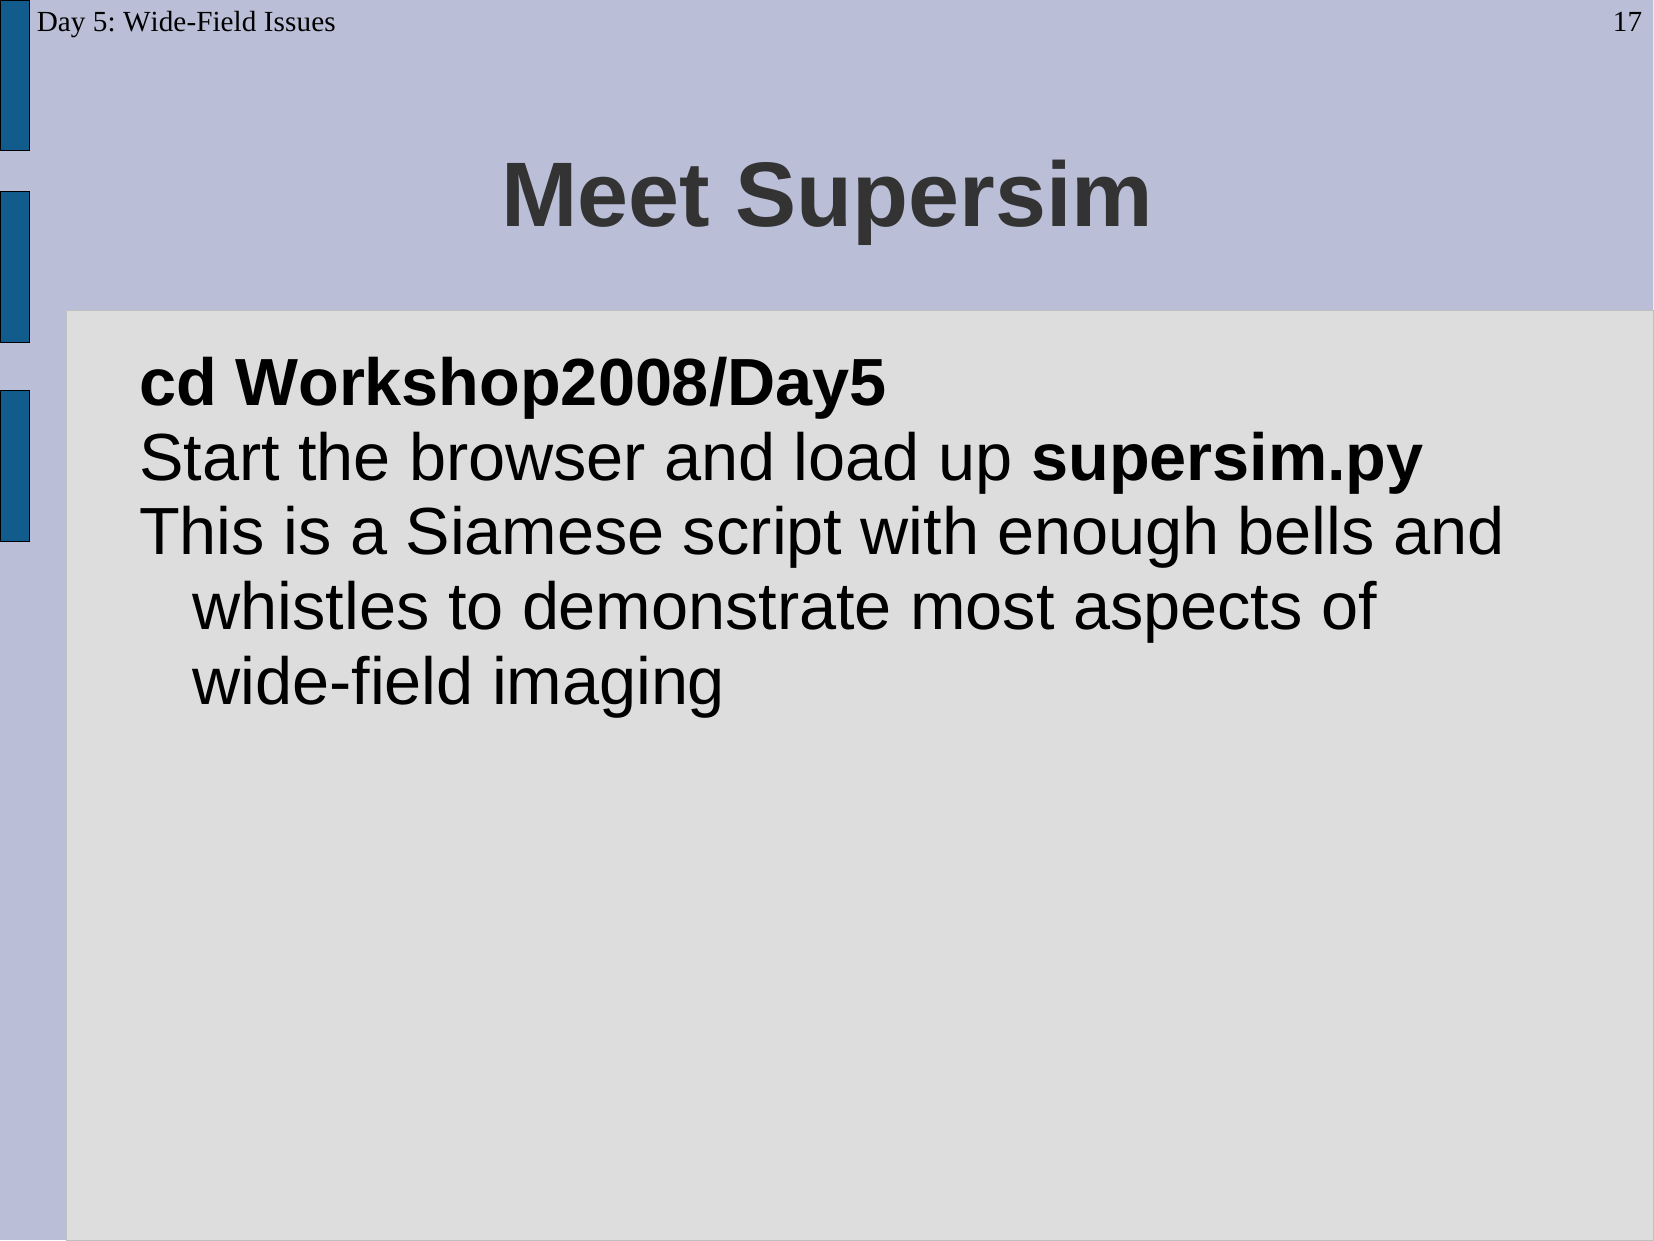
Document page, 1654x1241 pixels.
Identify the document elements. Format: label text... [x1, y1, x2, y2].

title Meet Supersim [121, 91, 1534, 299]
list cd Workshop2008/Day5 Start the browser and load up supersim.py This is a Siamese script with enough bells and whistles to demonstrate most aspects of wide-field imaging [121, 344, 1534, 1112]
